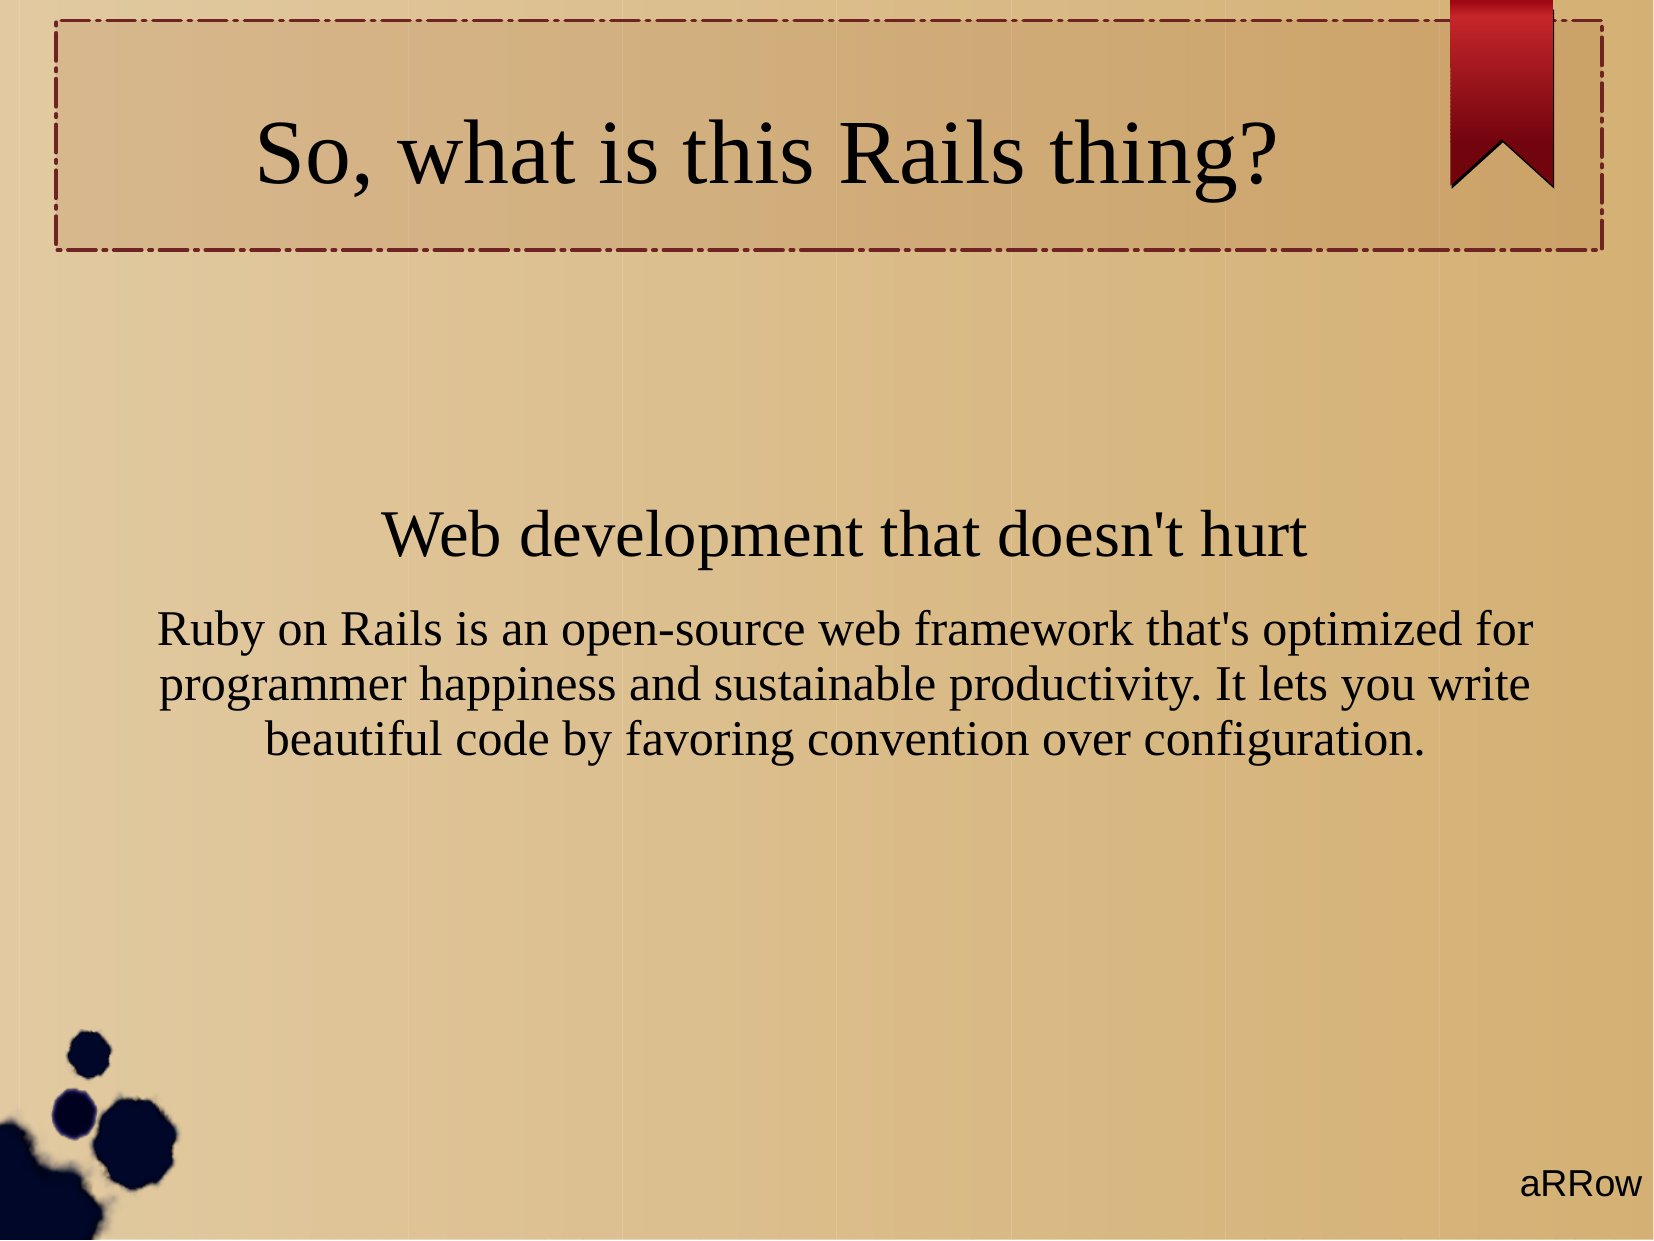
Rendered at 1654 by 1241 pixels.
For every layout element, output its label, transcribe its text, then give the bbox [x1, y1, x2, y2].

list Web development that doesn't hurt Ruby on Rails is an open-source web framework that's optimized for programmer happiness and sustainable productivity. It lets you write beautiful code by favoring convention over configuration. [82, 290, 1538, 1010]
text_box aRRow [1505, 1155, 1654, 1225]
title So, what is this Rails thing? [82, 49, 1453, 257]
